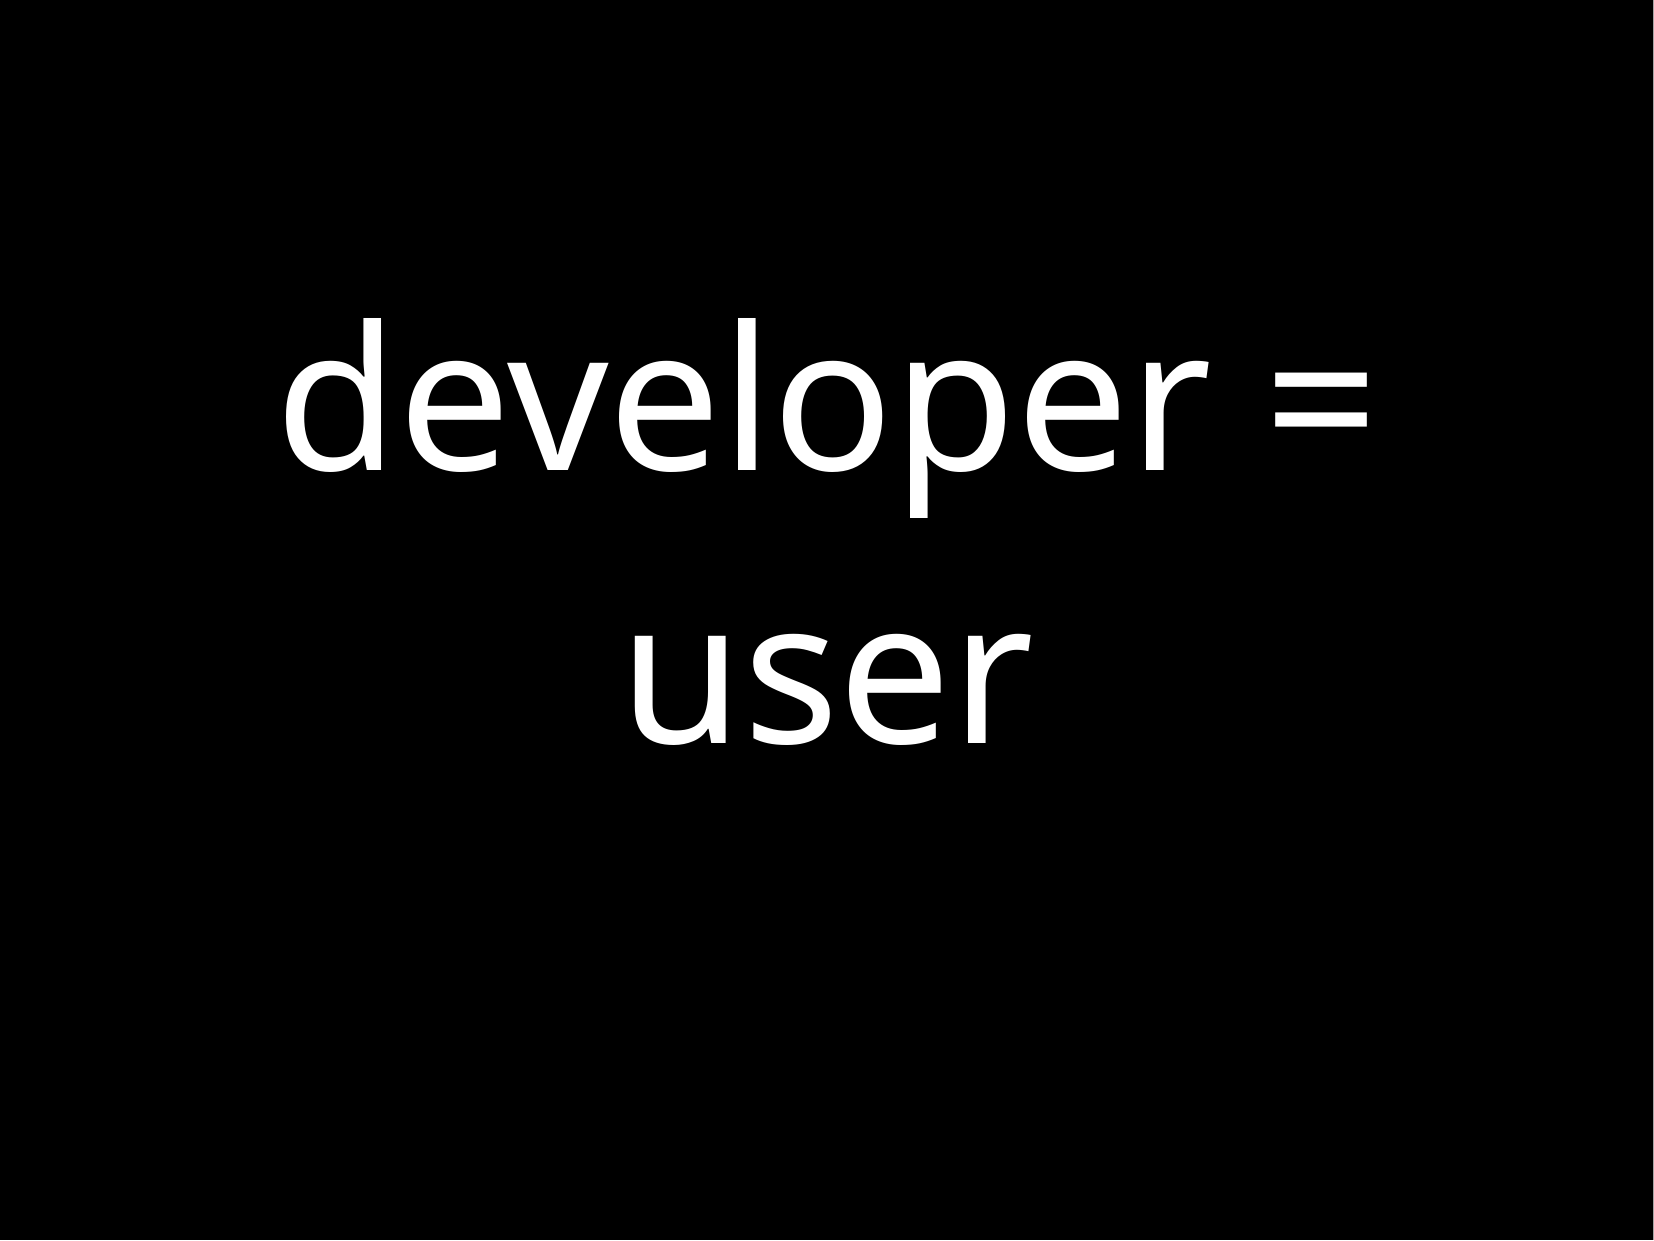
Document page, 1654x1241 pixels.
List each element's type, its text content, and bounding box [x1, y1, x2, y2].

subtitle developer = user [82, 49, 1571, 1010]
